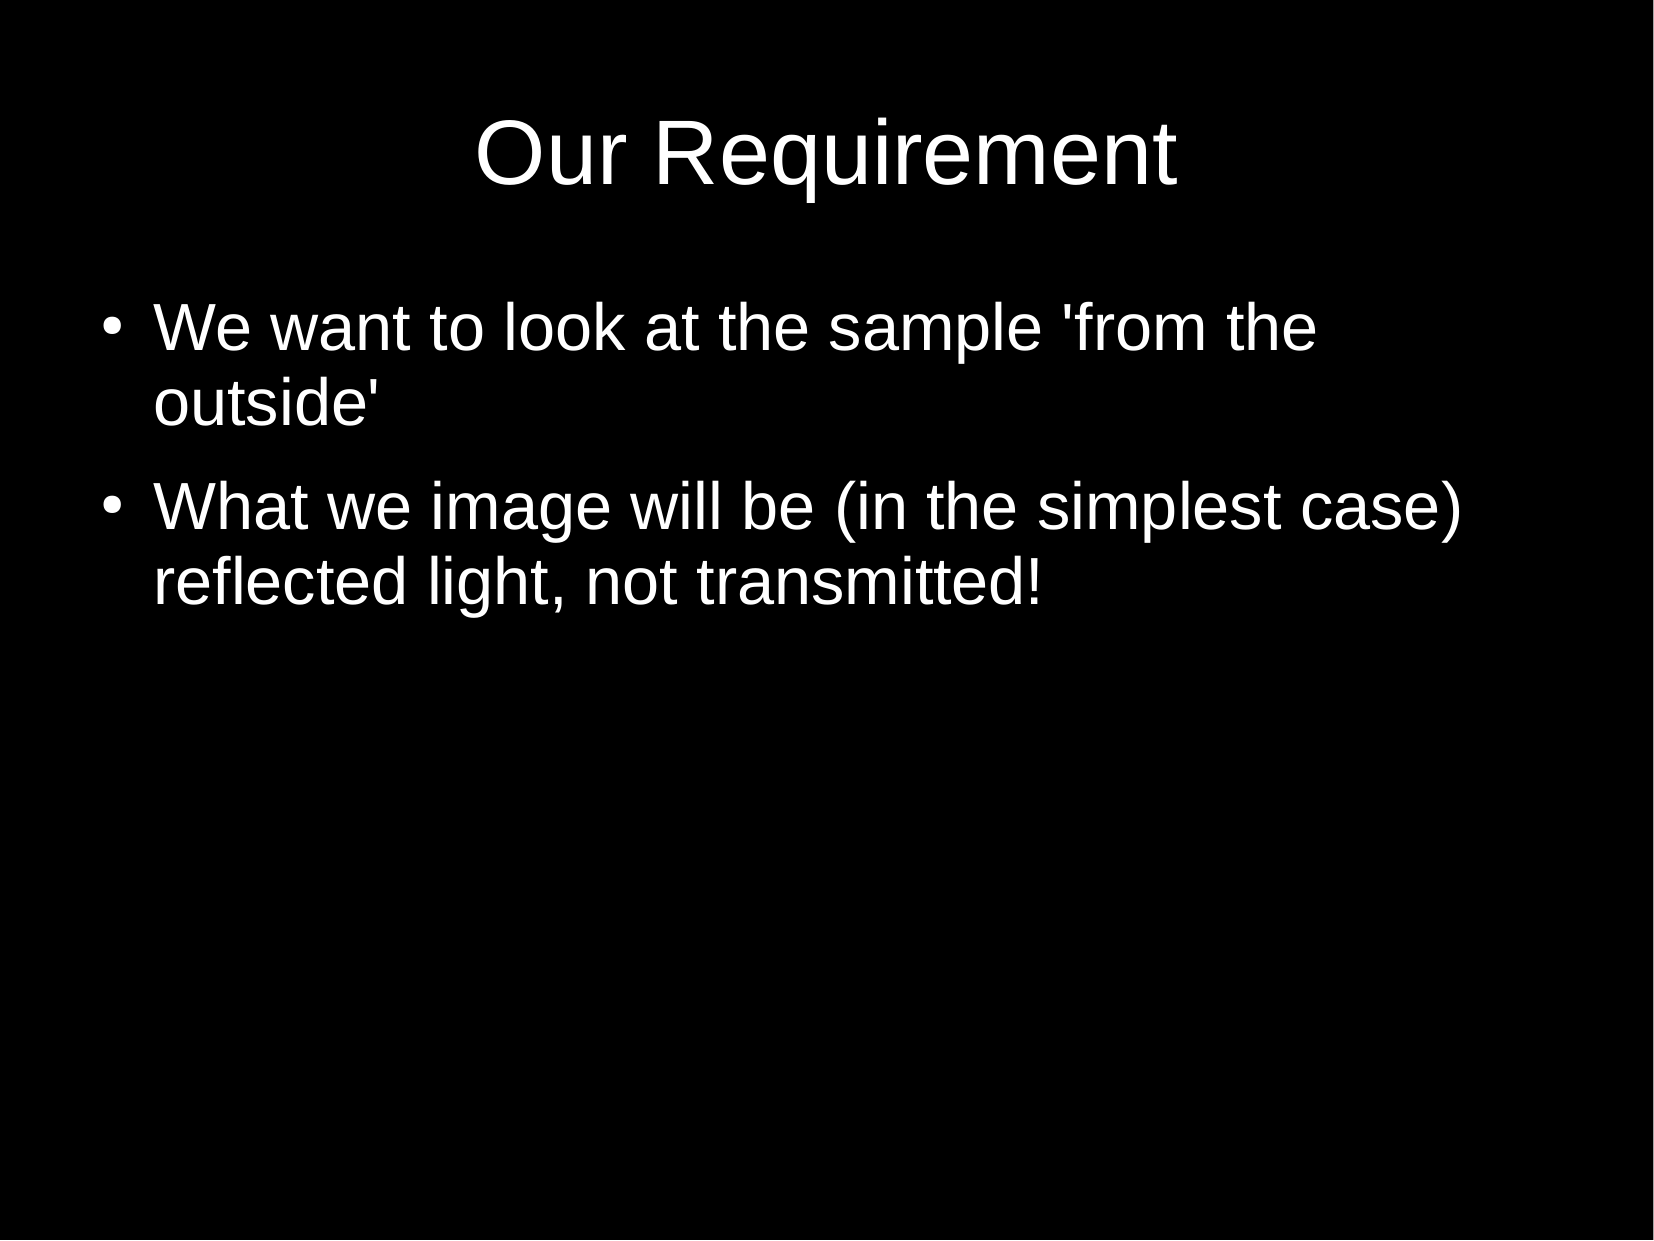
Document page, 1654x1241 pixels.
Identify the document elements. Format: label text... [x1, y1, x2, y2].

list We want to look at the sample 'from the outside' What we image will be (in the simplest case) reflected light, not transmitted! [82, 290, 1538, 1182]
title Our Requirement [82, 49, 1571, 257]
